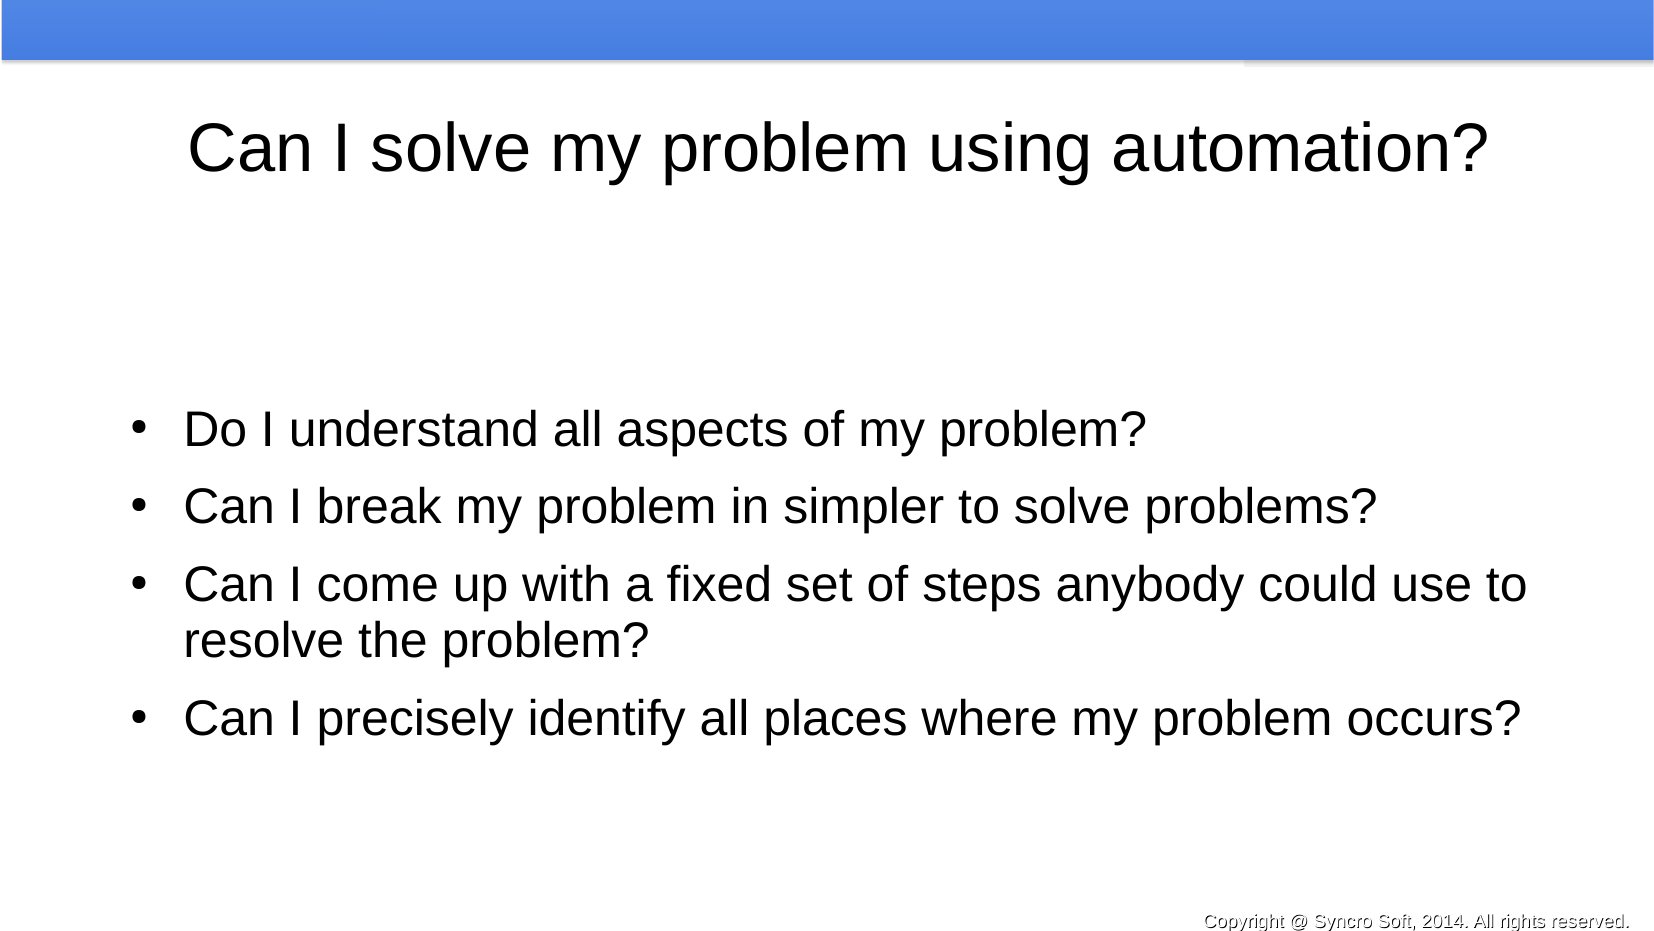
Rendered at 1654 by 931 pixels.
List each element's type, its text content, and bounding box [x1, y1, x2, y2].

picture [1, 0, 1654, 67]
list Do I understand all aspects of my problem? Can I break my problem in simpler to solve problems? Can I come up with a fixed set of steps anybody could use to resolve the problem? Can I precisely identify all places where my problem occurs? [112, 323, 1601, 863]
title Can I solve my problem using automation? [82, 69, 1571, 226]
